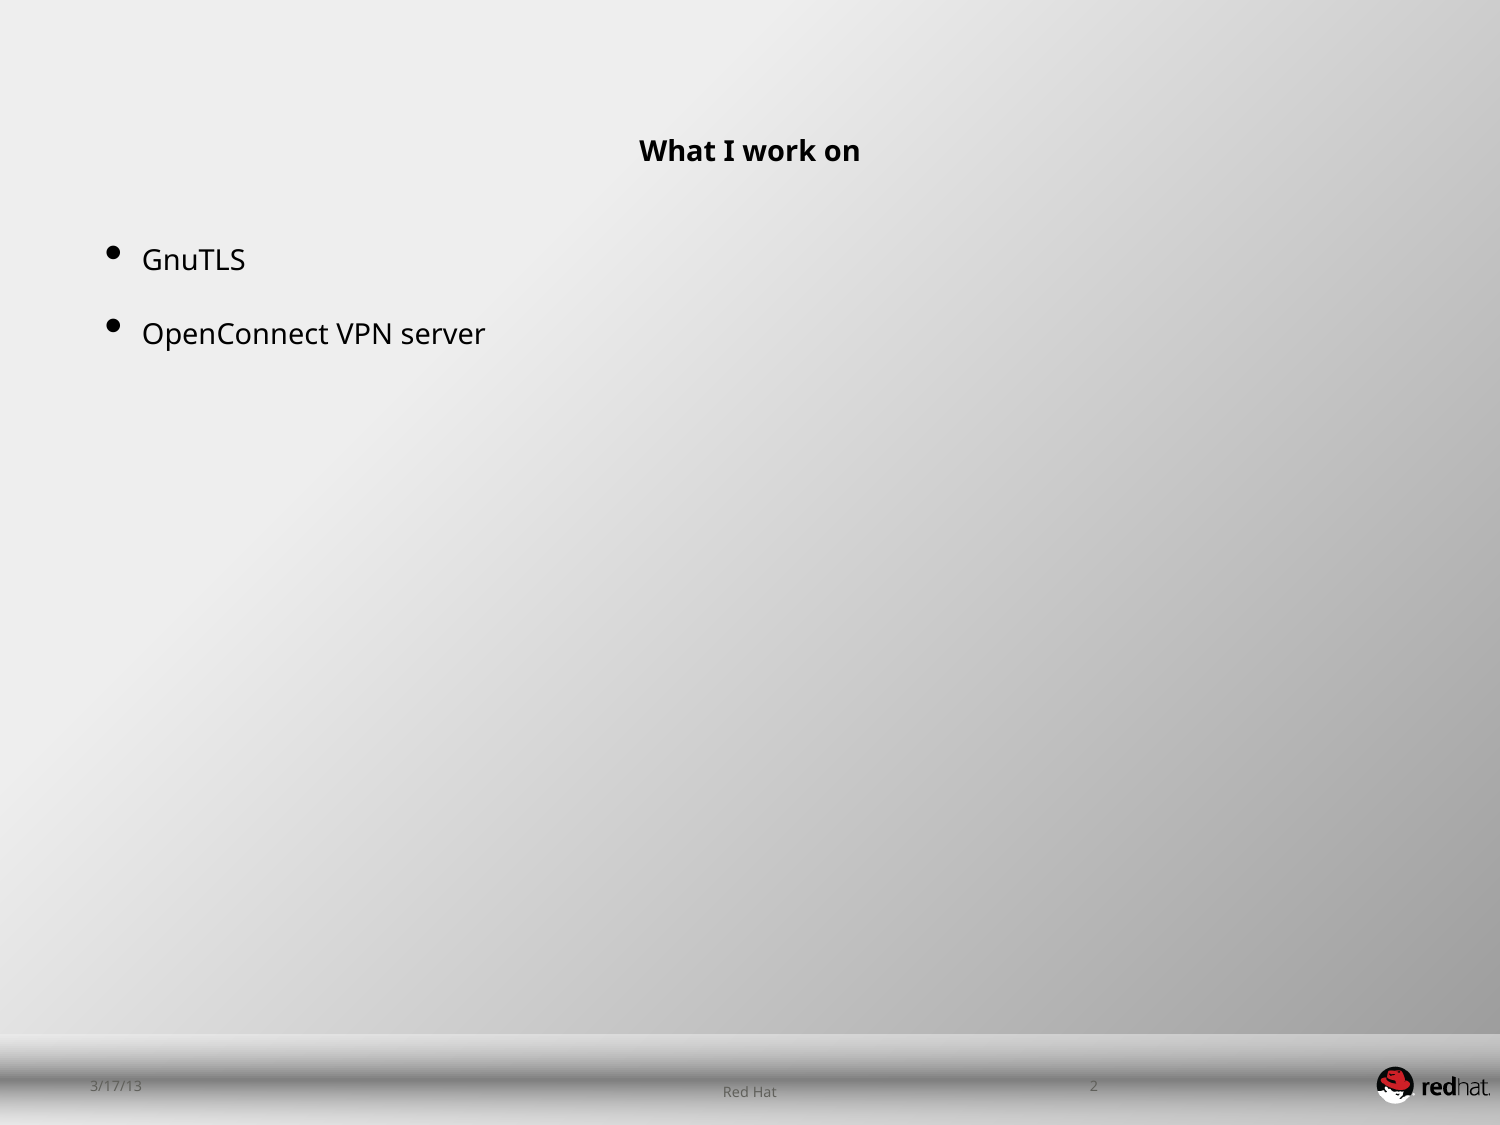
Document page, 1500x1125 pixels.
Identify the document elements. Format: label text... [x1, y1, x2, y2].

slide_number 3/17/13 [75, 1051, 425, 1112]
picture [1364, 1057, 1500, 1110]
title What I work on [75, 22, 1426, 188]
list GnuTLS OpenConnect VPN server [74, 209, 1425, 1012]
slide_number <number> [1074, 1051, 1337, 1112]
footer Red Hat [300, 1065, 1200, 1110]
